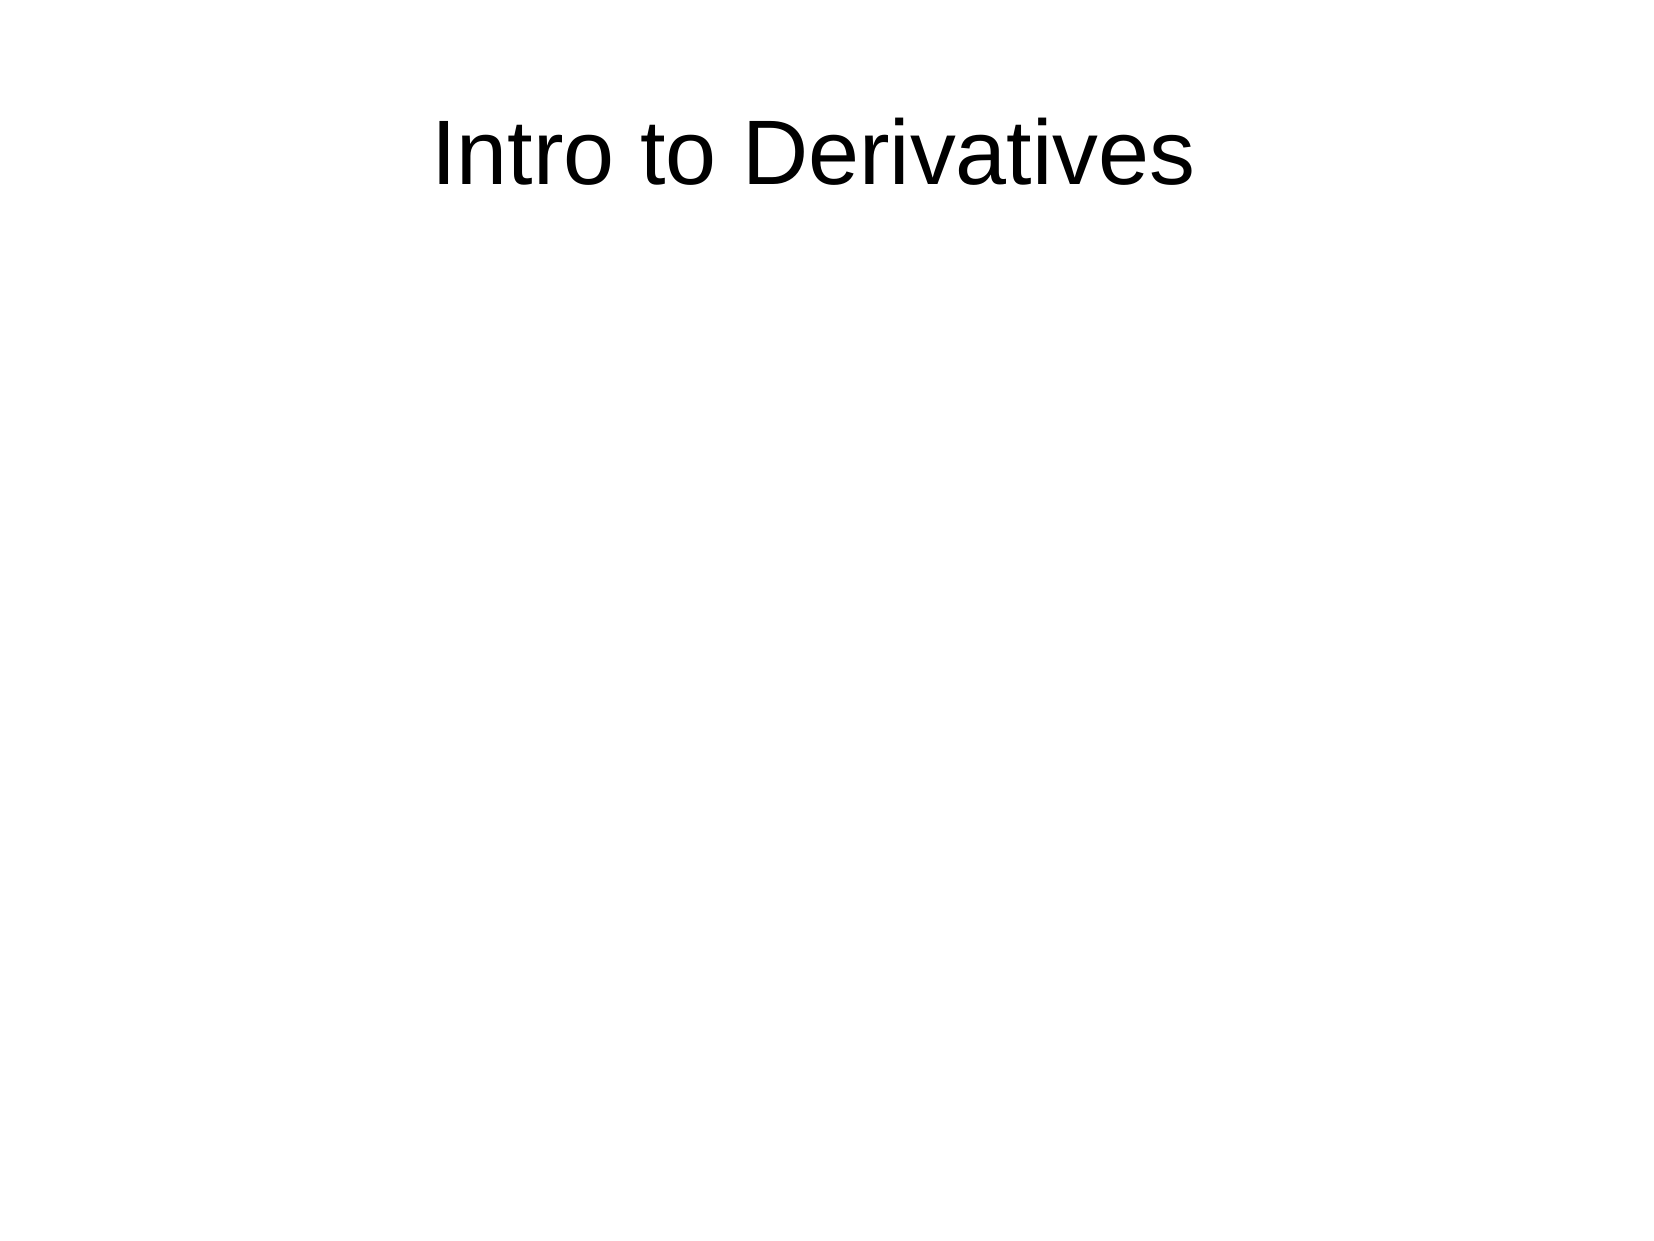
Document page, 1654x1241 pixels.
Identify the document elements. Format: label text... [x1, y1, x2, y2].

title Intro to Derivatives [82, 49, 1571, 257]
